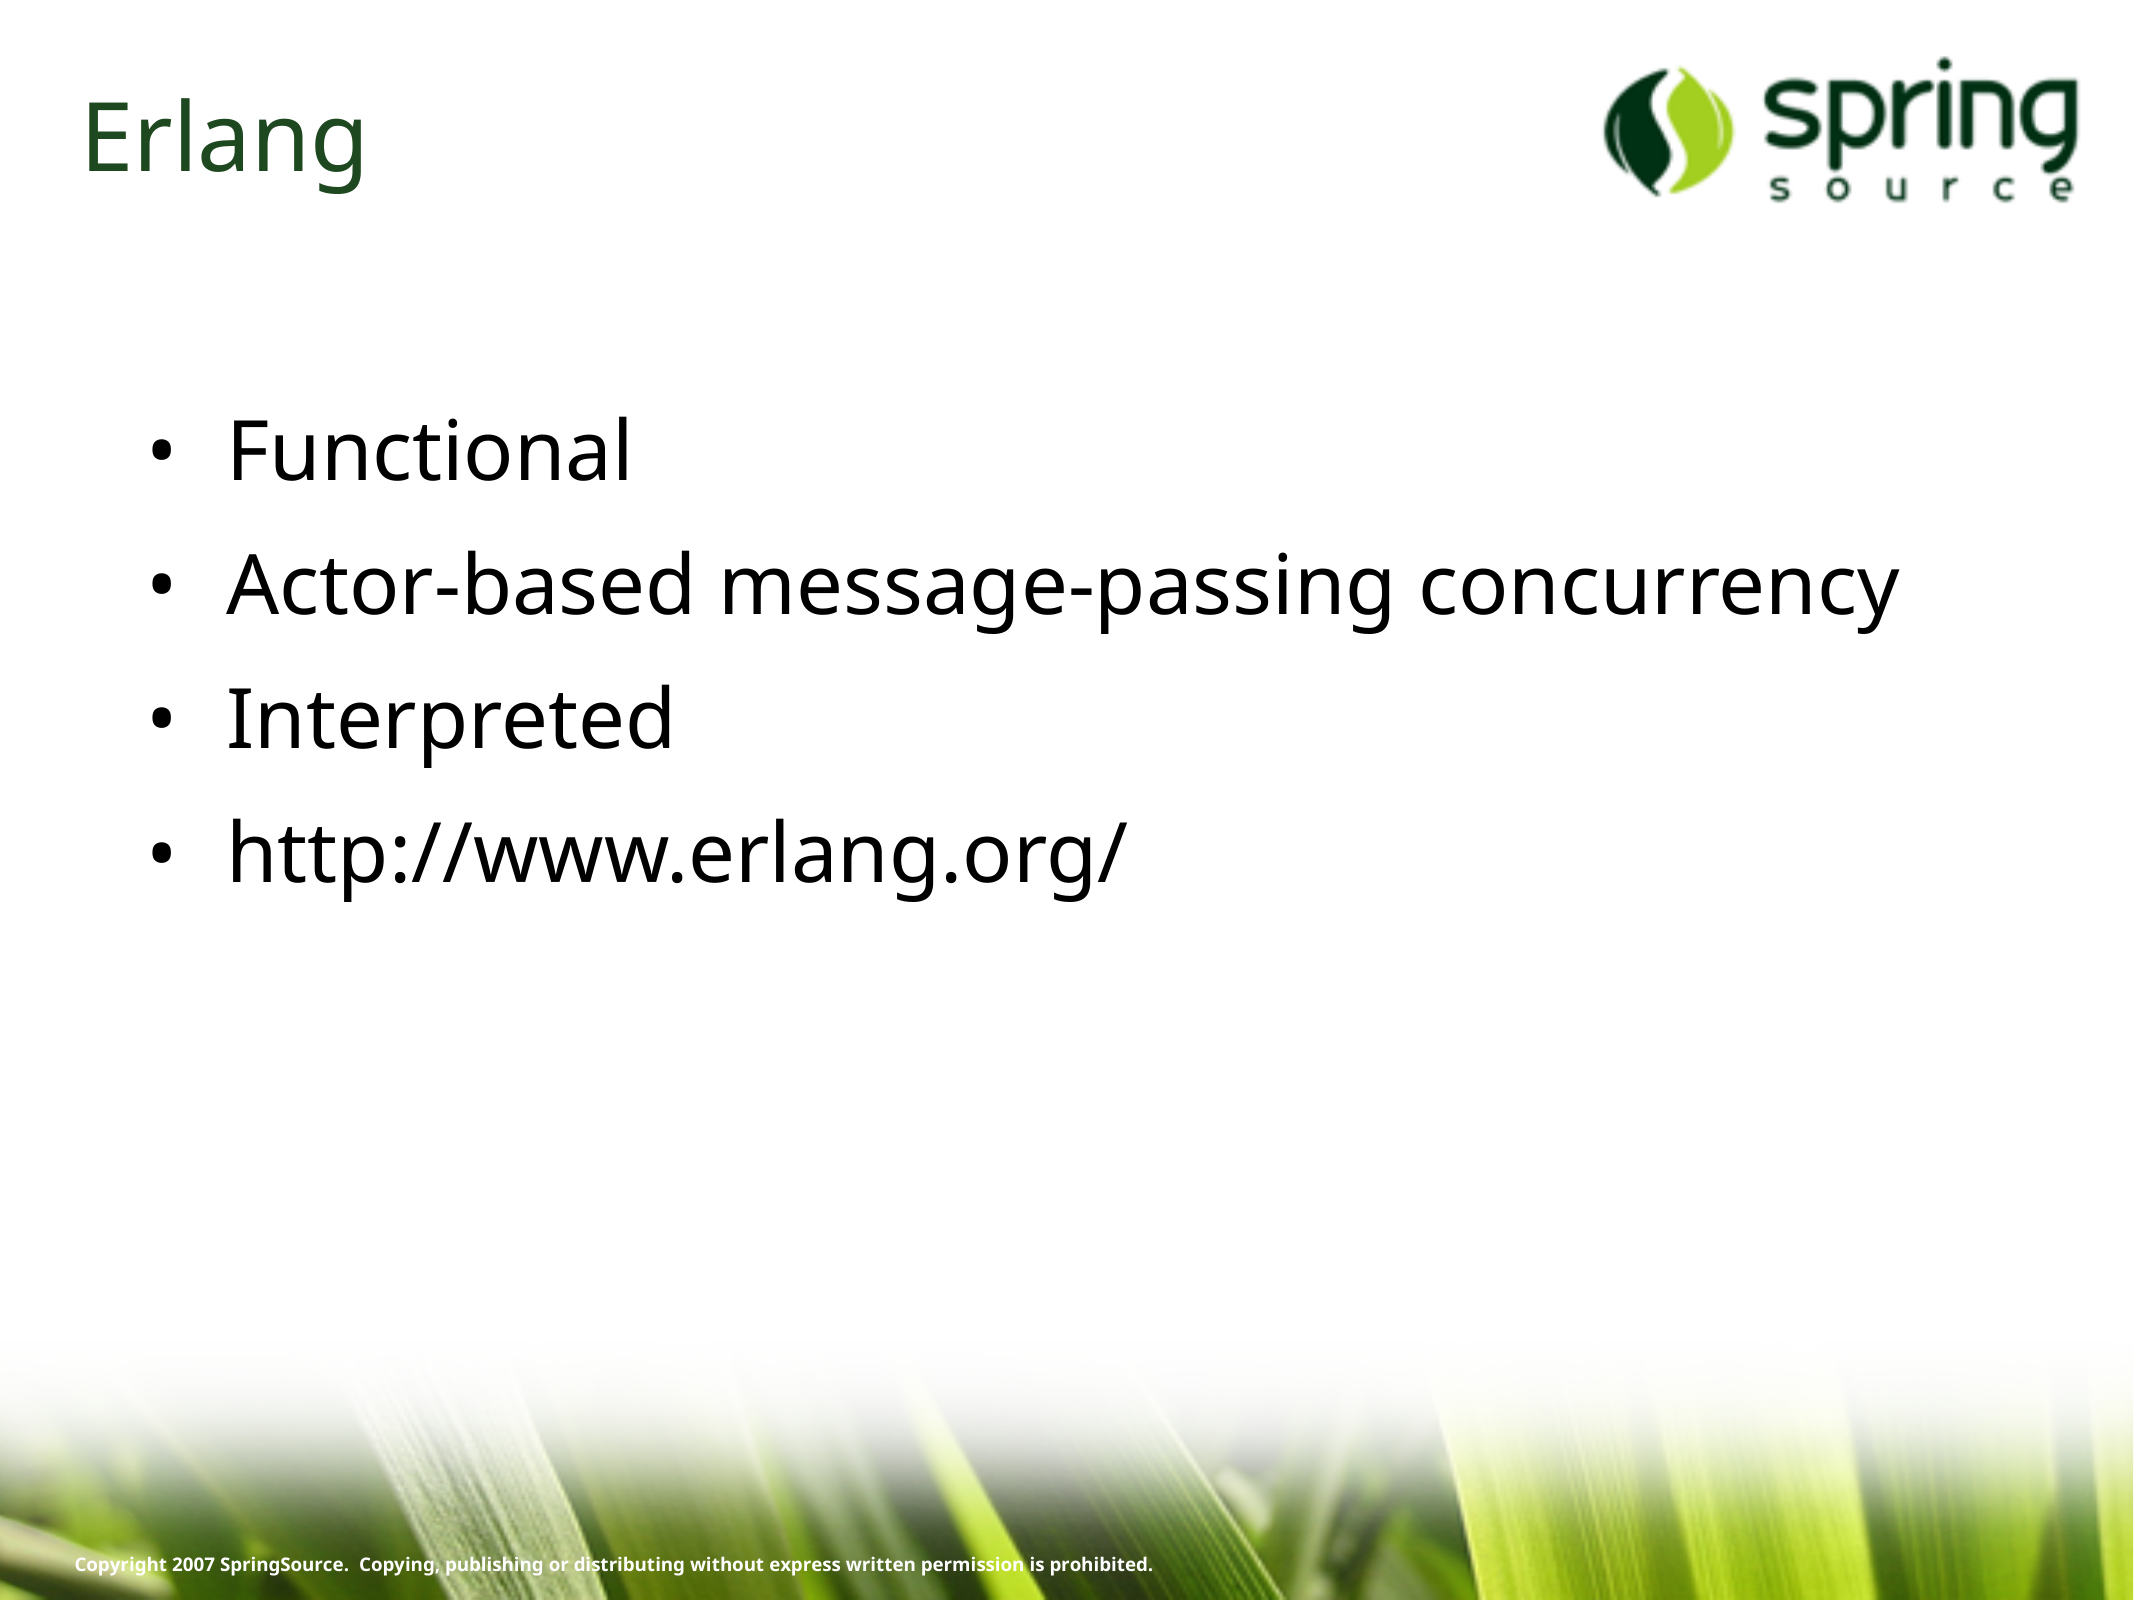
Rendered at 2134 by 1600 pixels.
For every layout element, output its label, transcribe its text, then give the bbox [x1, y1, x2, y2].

title Erlang [80, 16, 1548, 253]
picture [0, 1340, 2134, 1600]
picture [1555, 46, 2134, 224]
list Functional Actor-based message-passing concurrency Interpreted http://www.erlang.org/ [146, 391, 1982, 1319]
